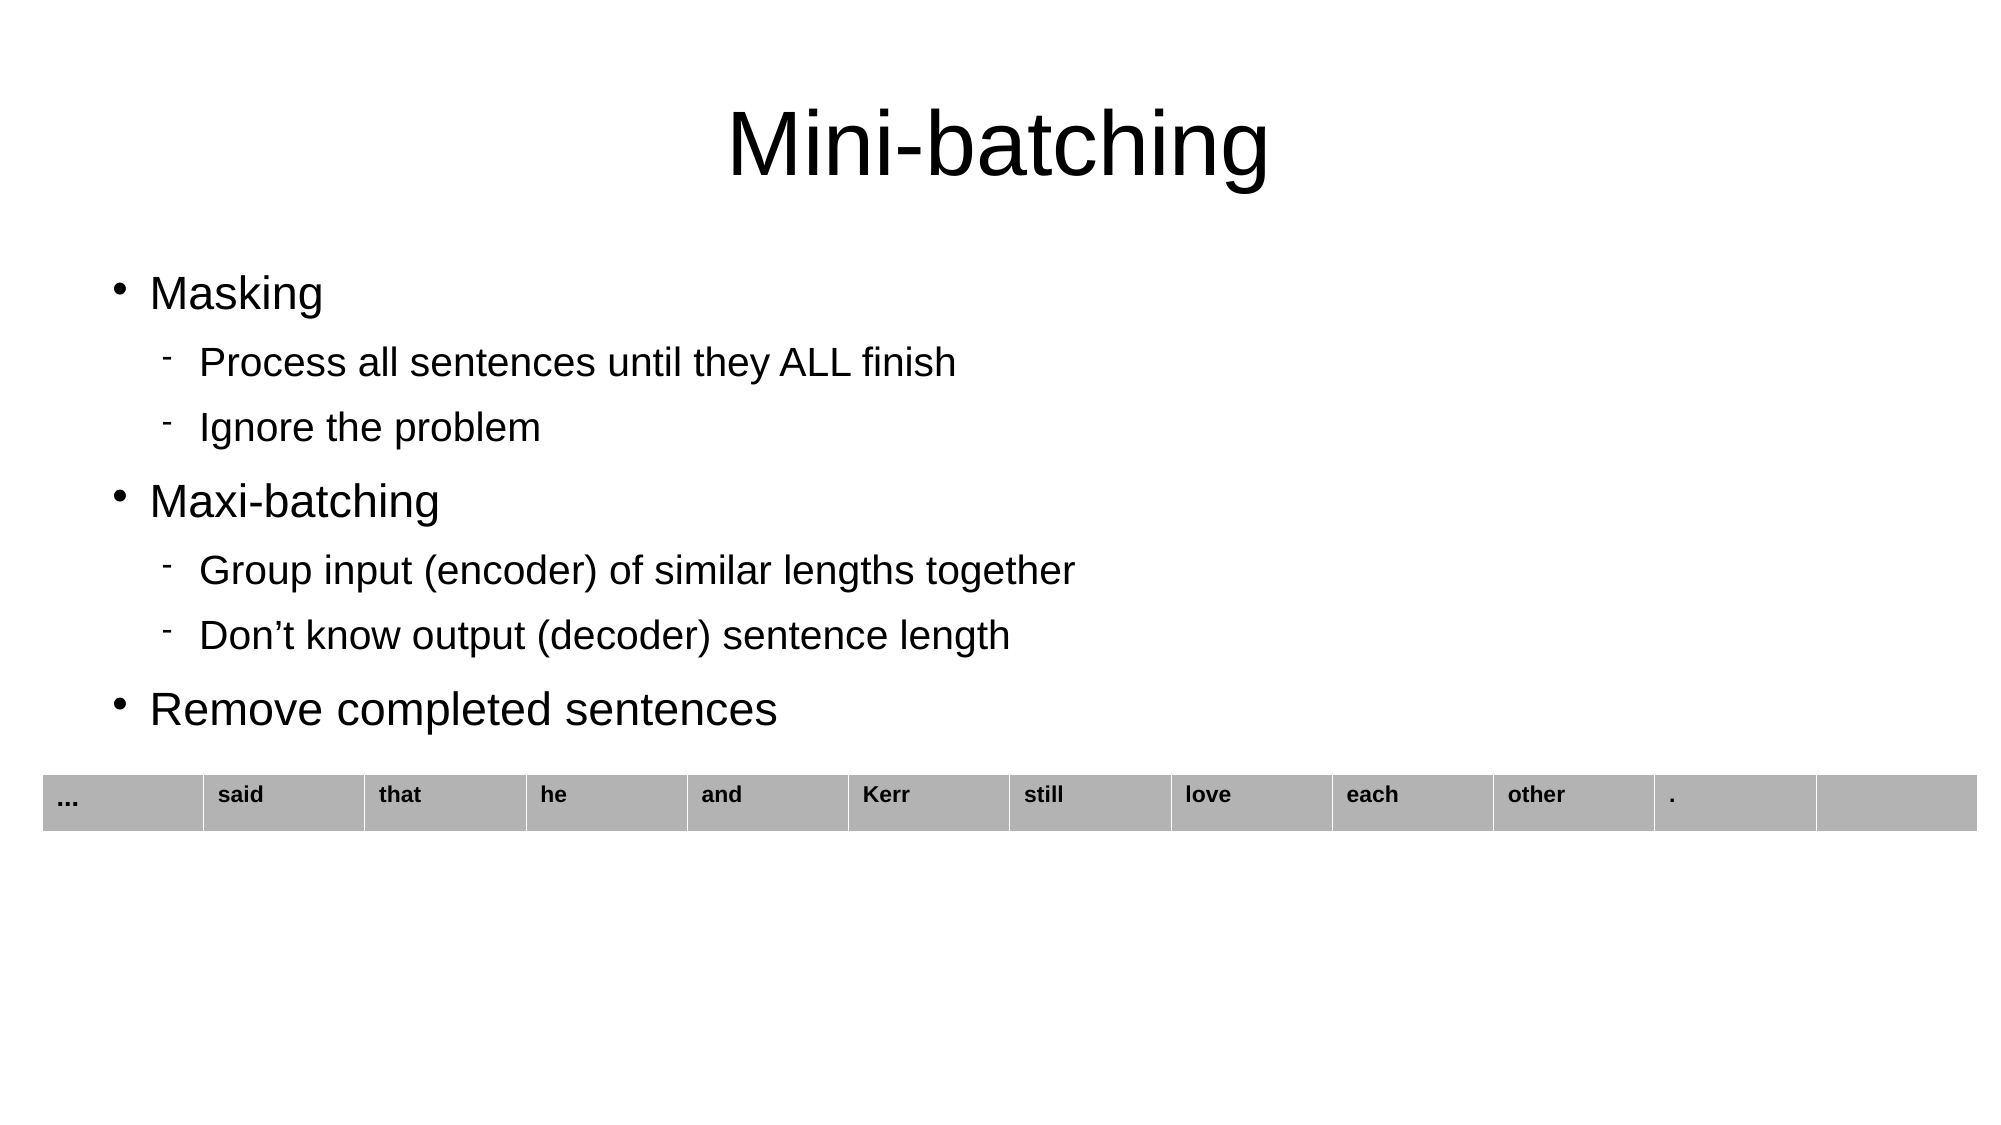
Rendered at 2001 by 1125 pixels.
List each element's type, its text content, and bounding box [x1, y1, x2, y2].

table_header . [1655, 775, 1816, 831]
table_header he [527, 775, 687, 831]
table_header and [688, 775, 848, 831]
table_header Kerr [849, 775, 1009, 831]
table_header still [1010, 775, 1171, 831]
table_header that [365, 775, 526, 831]
table_header said [204, 775, 364, 831]
table_header ... [43, 775, 203, 831]
text_box Masking Process all sentences until they ALL finish Ignore the problem Maxi-batching Group input (encoder) of similar lengths together Don’t know output (decoder) sentence length Remove completed sentences [99, 263, 1900, 740]
text_box Mini-batching [99, 44, 1900, 233]
table_header love [1172, 775, 1332, 831]
table_header each [1333, 775, 1493, 831]
table_header [1817, 775, 1977, 831]
table_header other [1494, 775, 1654, 831]
